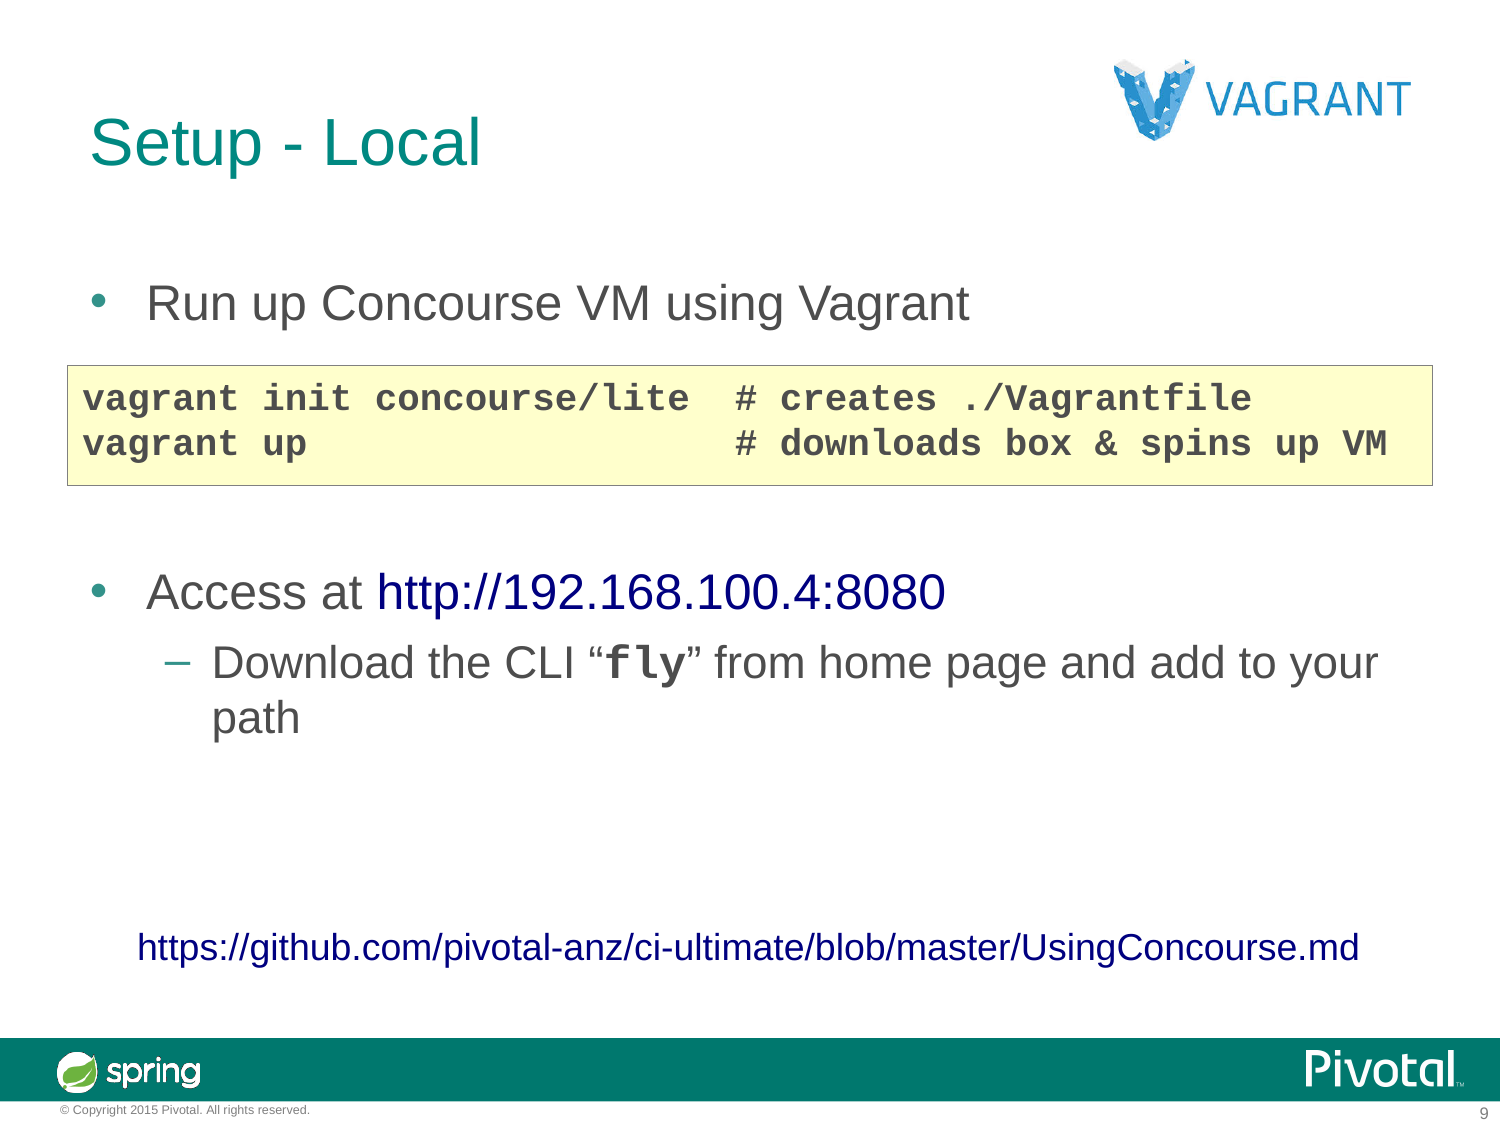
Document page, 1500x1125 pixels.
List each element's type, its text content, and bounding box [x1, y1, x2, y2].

picture [1114, 59, 1411, 141]
list Run up Concourse VM using Vagrant Access at http://192.168.100.4:8080 Download the CLI “fly” from home page and add to your path [75, 486, 1426, 751]
picture [32, 1041, 210, 1103]
text_box https://github.com/pivotal-anz/ci-ultimate/blob/master/UsingConcourse.md [122, 915, 1378, 976]
title Setup - Local [75, 45, 1426, 233]
list Run up Concourse VM using Vagrant Access at http://192.168.100.4:8080 Download the CLI “fly” from home page and add to your path [75, 262, 1426, 365]
picture [1306, 1050, 1464, 1087]
text_box vagrant init concourse/lite # creates ./Vagrantfile vagrant up # downloads box & spins up VM [67, 365, 1433, 486]
